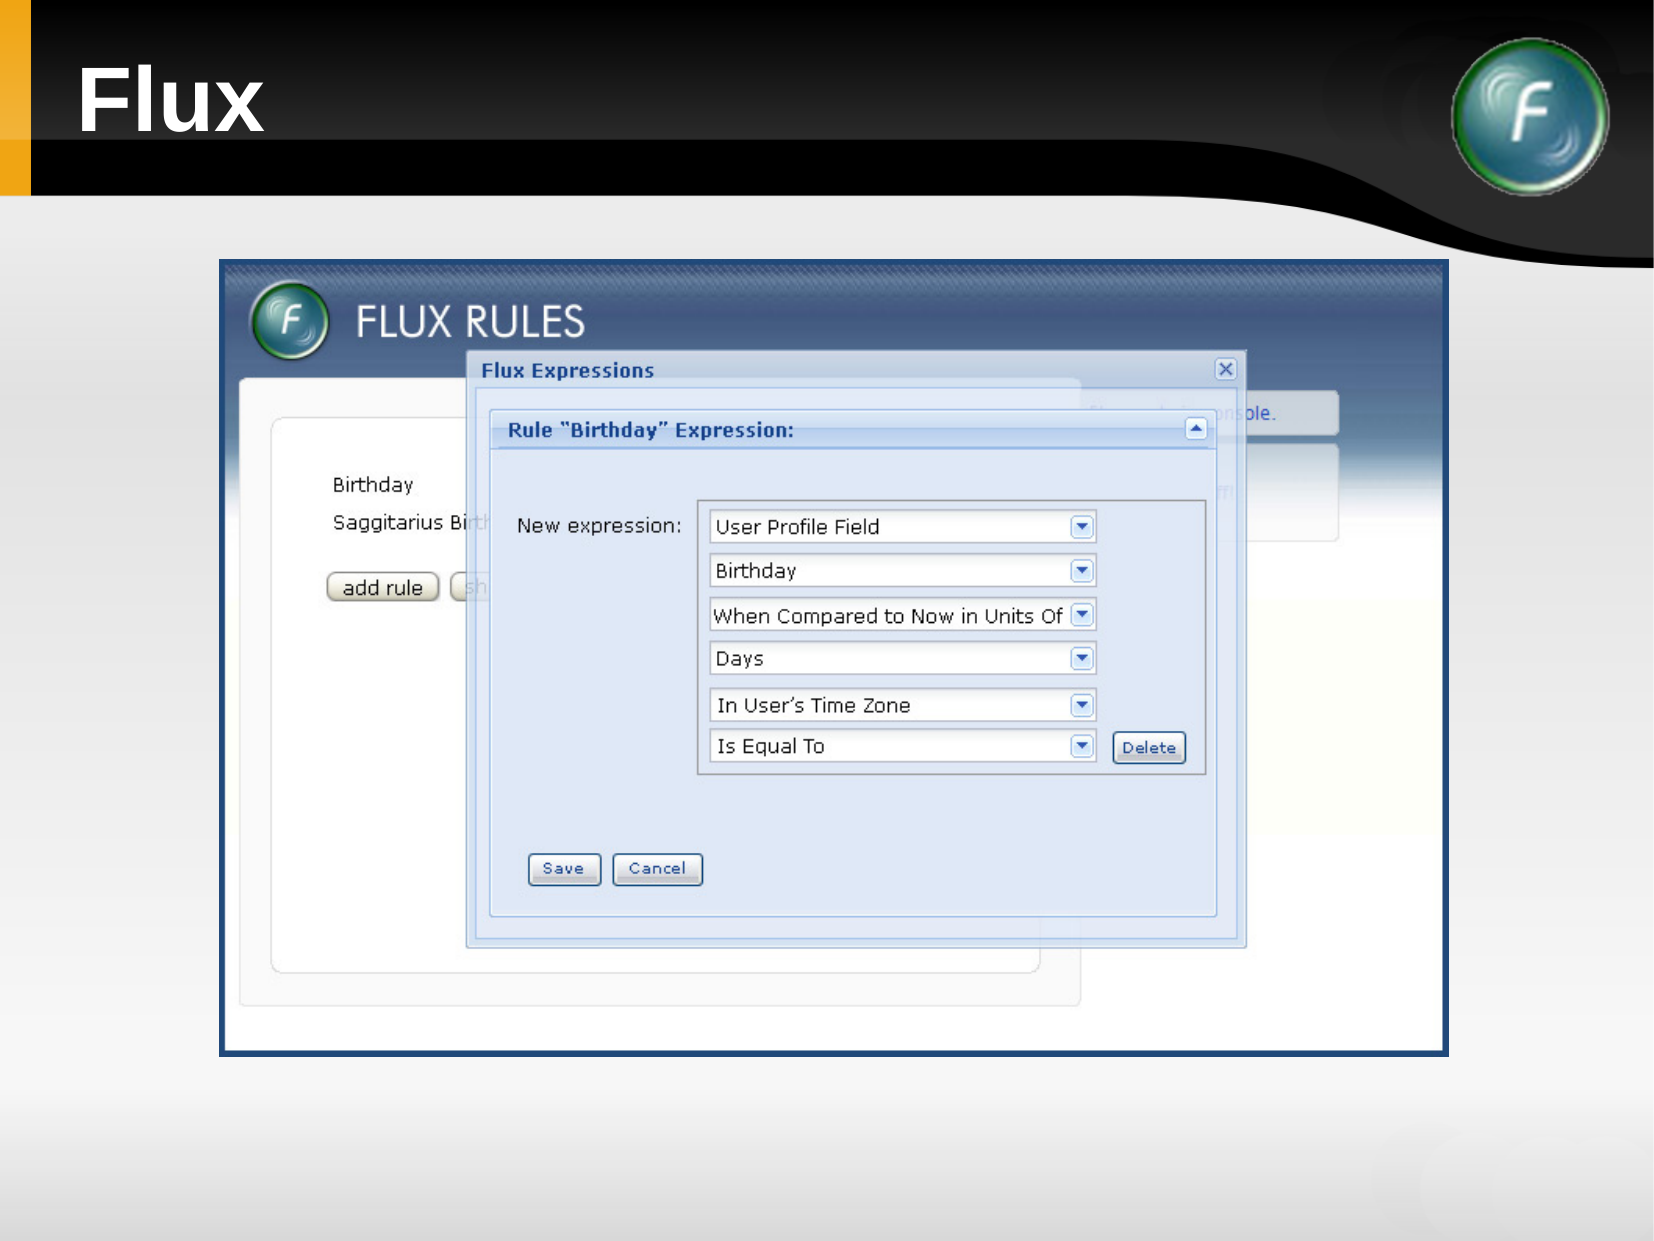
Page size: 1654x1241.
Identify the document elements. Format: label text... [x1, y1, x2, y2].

picture [0, 0, 1654, 1241]
title Flux [76, 7, 1565, 200]
